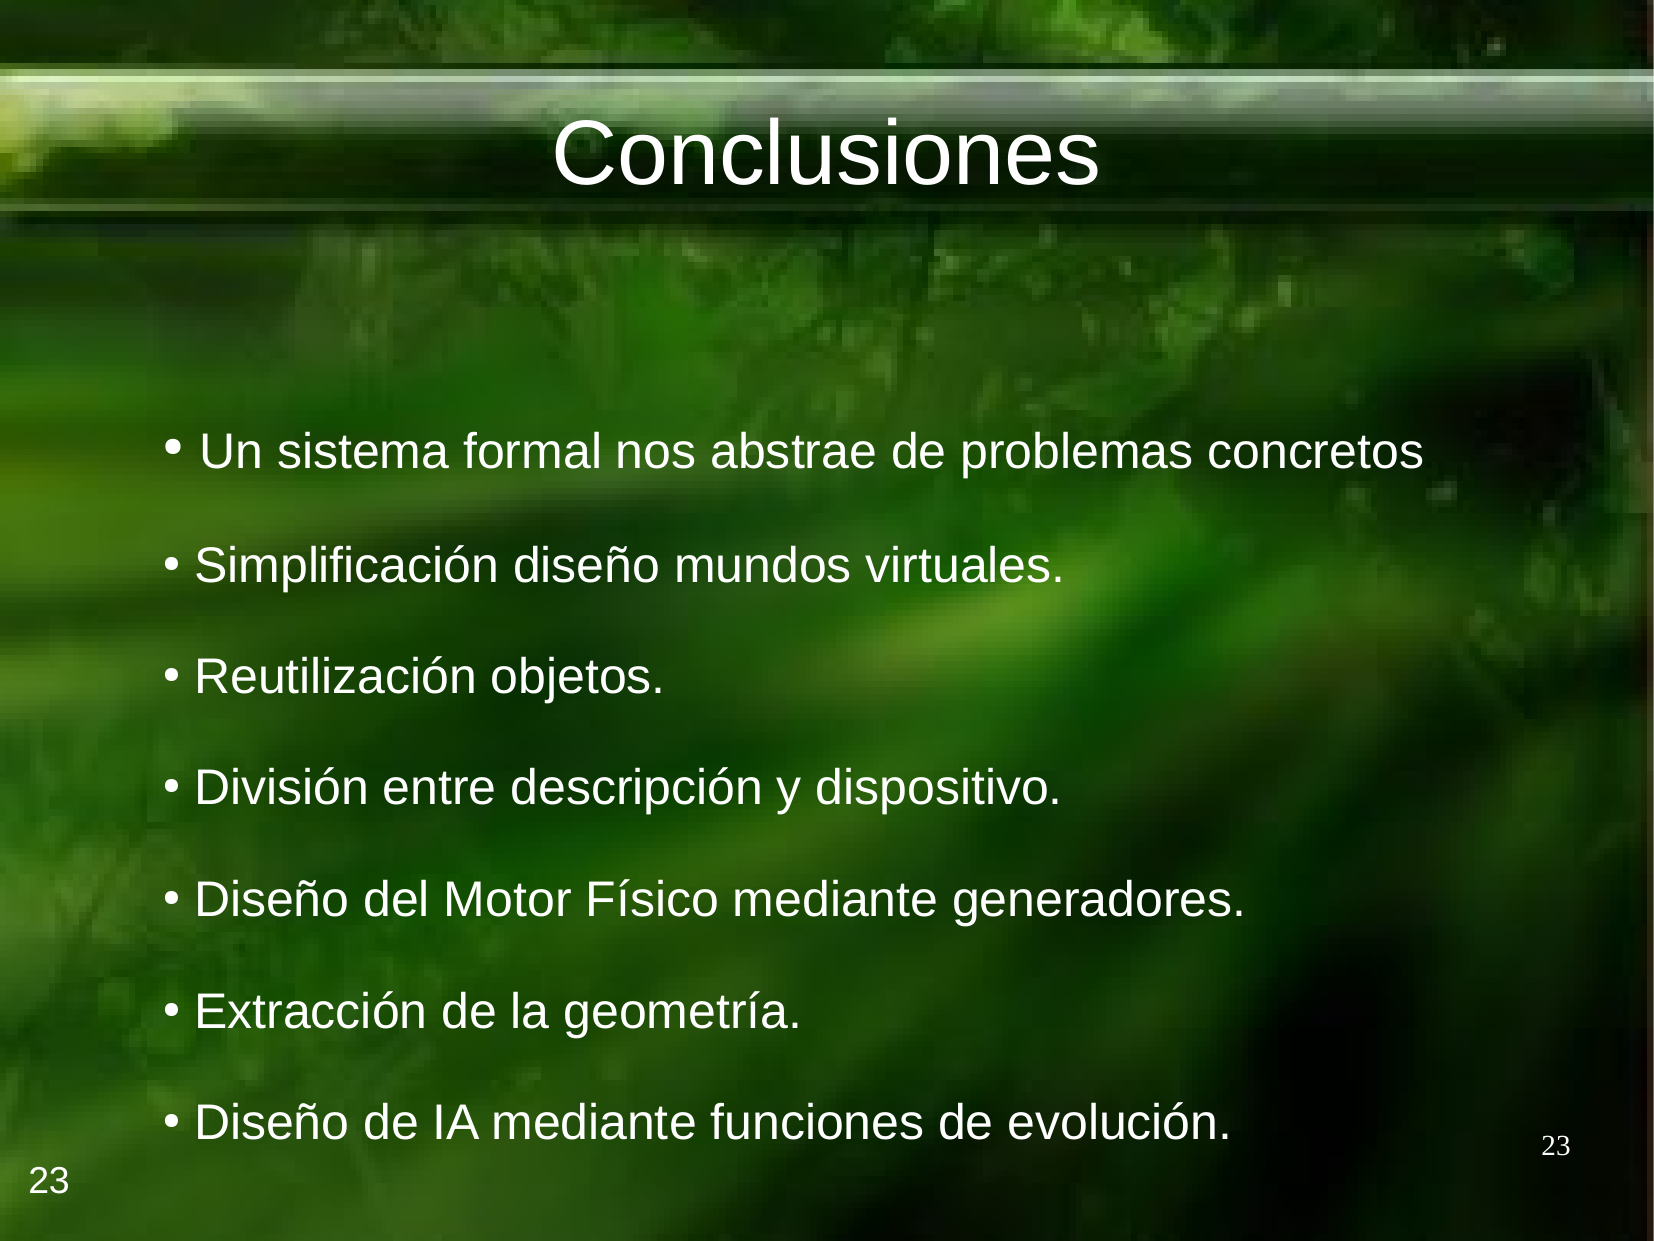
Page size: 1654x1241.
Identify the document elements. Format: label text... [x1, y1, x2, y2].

title Conclusiones [82, 56, 1571, 250]
text_box <número> [13, 1151, 214, 1222]
text_box Un sistema formal nos abstrae de problemas concretos Simplificación diseño mundos virtuales. Reutilización objetos. División entre descripción y dispositivo. Diseño del Motor Físico mediante generadores. Extracción de la geometría. Diseño de IA mediante funciones de evolución. [147, 343, 1565, 1093]
picture [0, 0, 1654, 1241]
